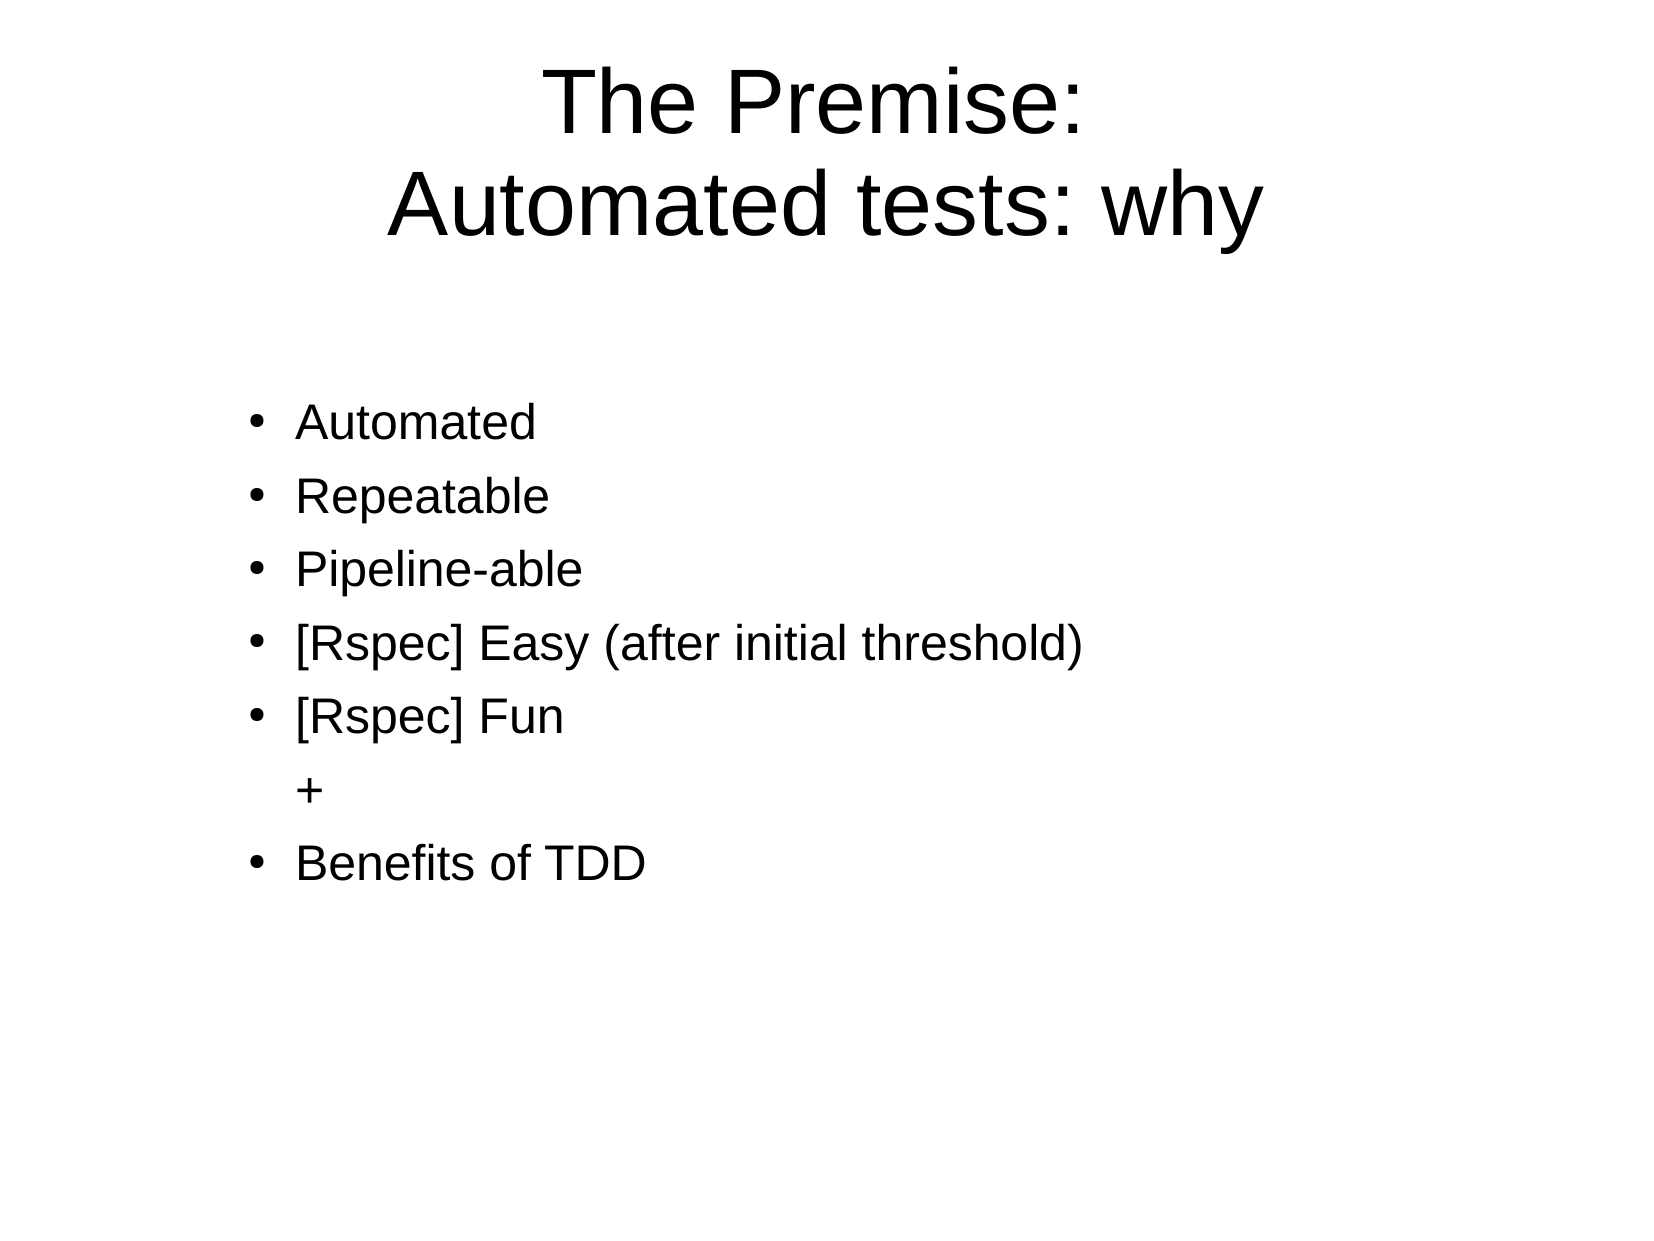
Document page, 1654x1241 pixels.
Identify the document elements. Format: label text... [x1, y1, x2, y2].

list Automated Repeatable Pipeline-able [Rspec] Easy (after initial threshold) [Rspec] Fun + Benefits of TDD [82, 290, 1571, 1109]
title The Premise: Automated tests: why [82, 49, 1571, 257]
